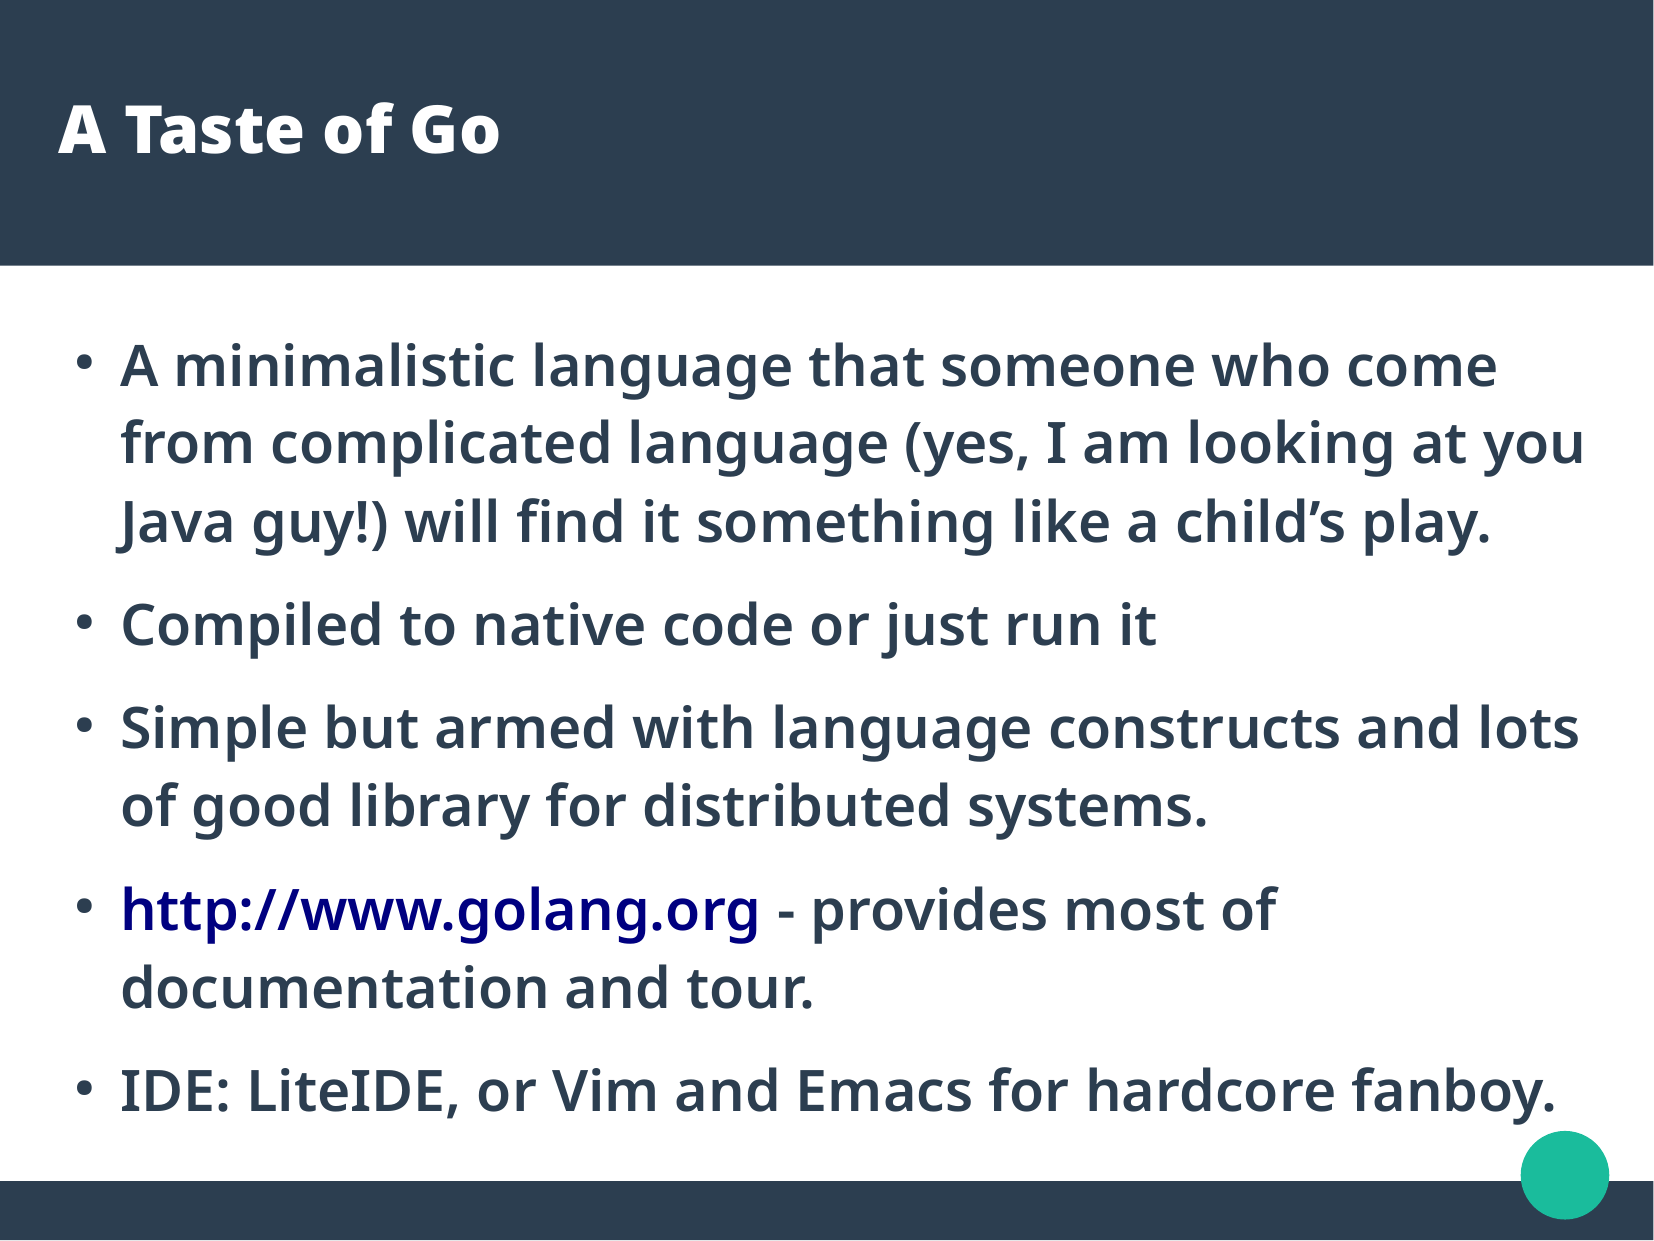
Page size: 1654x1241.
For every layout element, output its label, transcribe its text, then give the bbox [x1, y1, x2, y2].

list A minimalistic language that someone who come from complicated language (yes, I am looking at you Java guy!) will find it something like a child’s play. Compiled to native code or just run it Simple but armed with language constructs and lots of good library for distributed systems. http://www.golang.org - provides most of documentation and tour. IDE: LiteIDE, or Vim and Emacs for hardcore fanboy. [59, 324, 1595, 1152]
title A Taste of Go [59, 49, 1595, 207]
